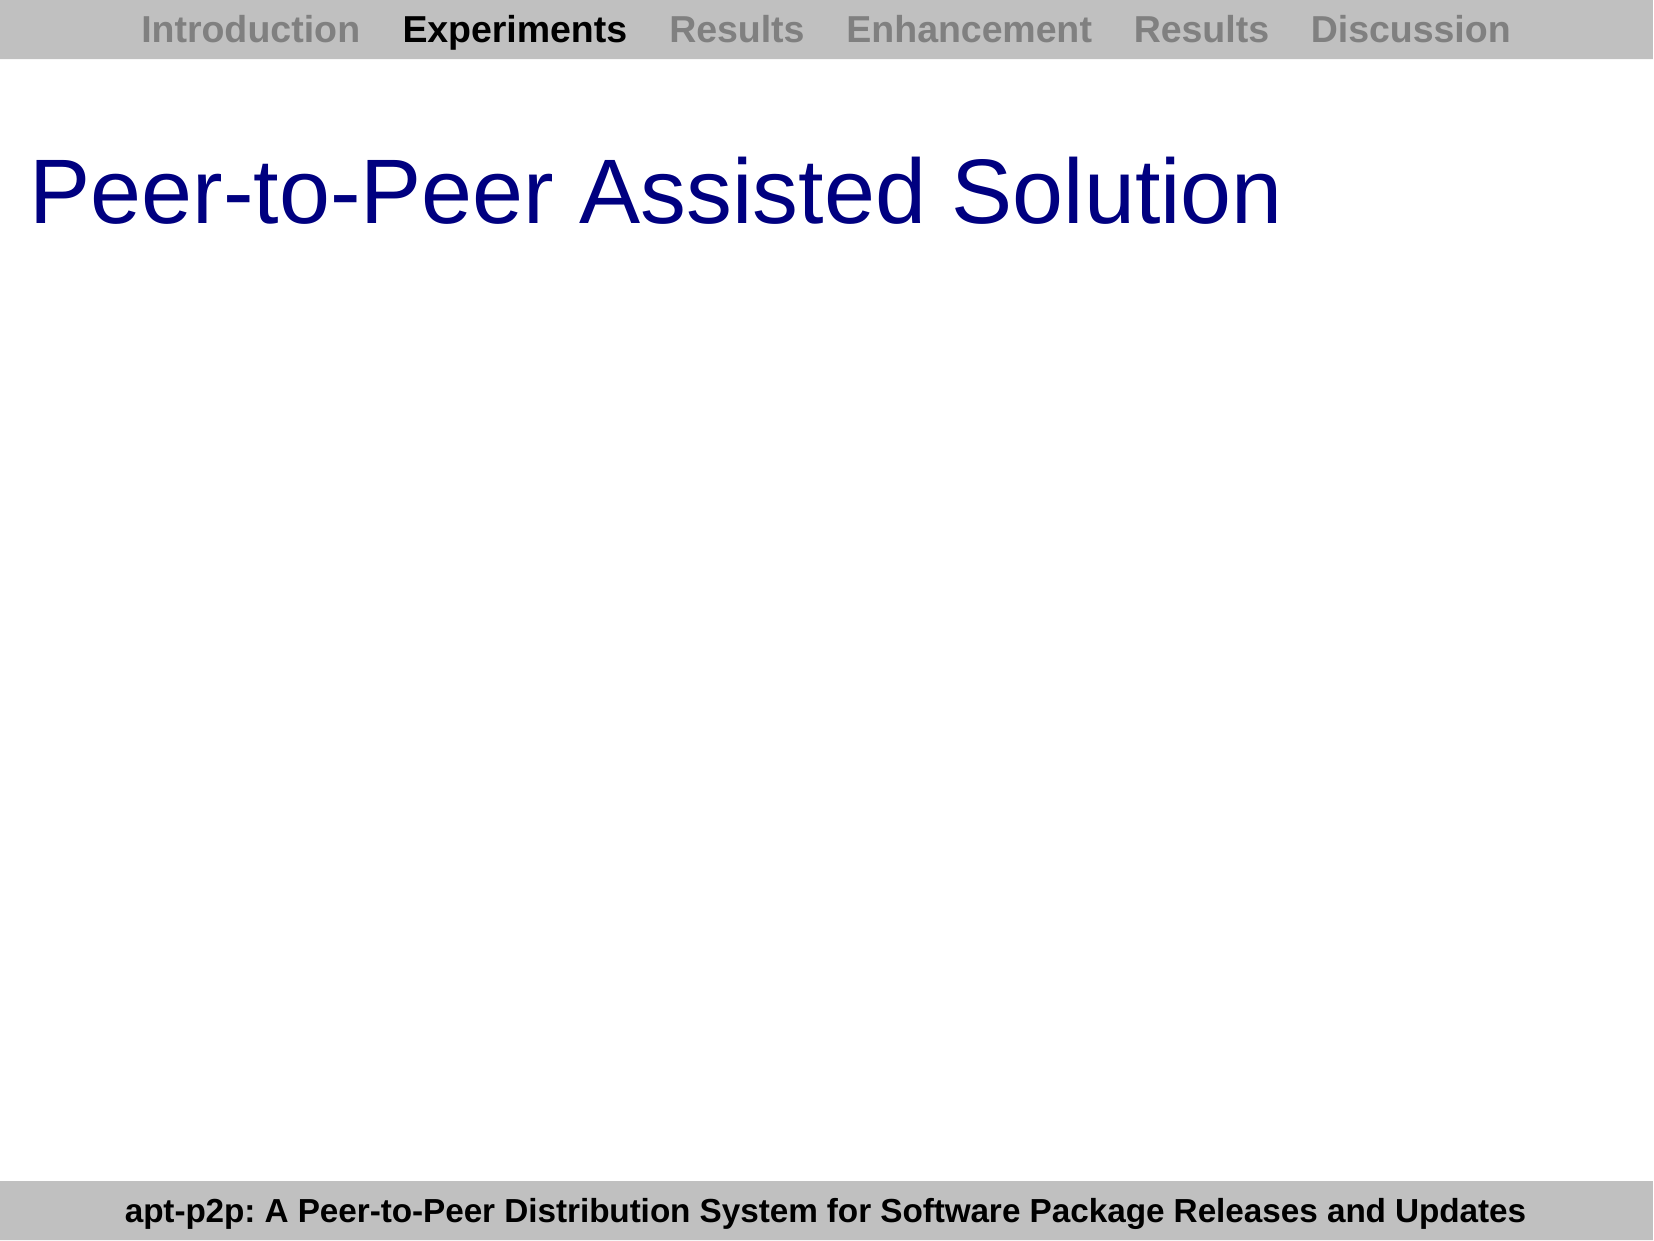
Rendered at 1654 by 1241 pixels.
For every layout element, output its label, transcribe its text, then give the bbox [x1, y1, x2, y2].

title Peer-to-Peer Assisted Solution [29, 88, 1442, 296]
